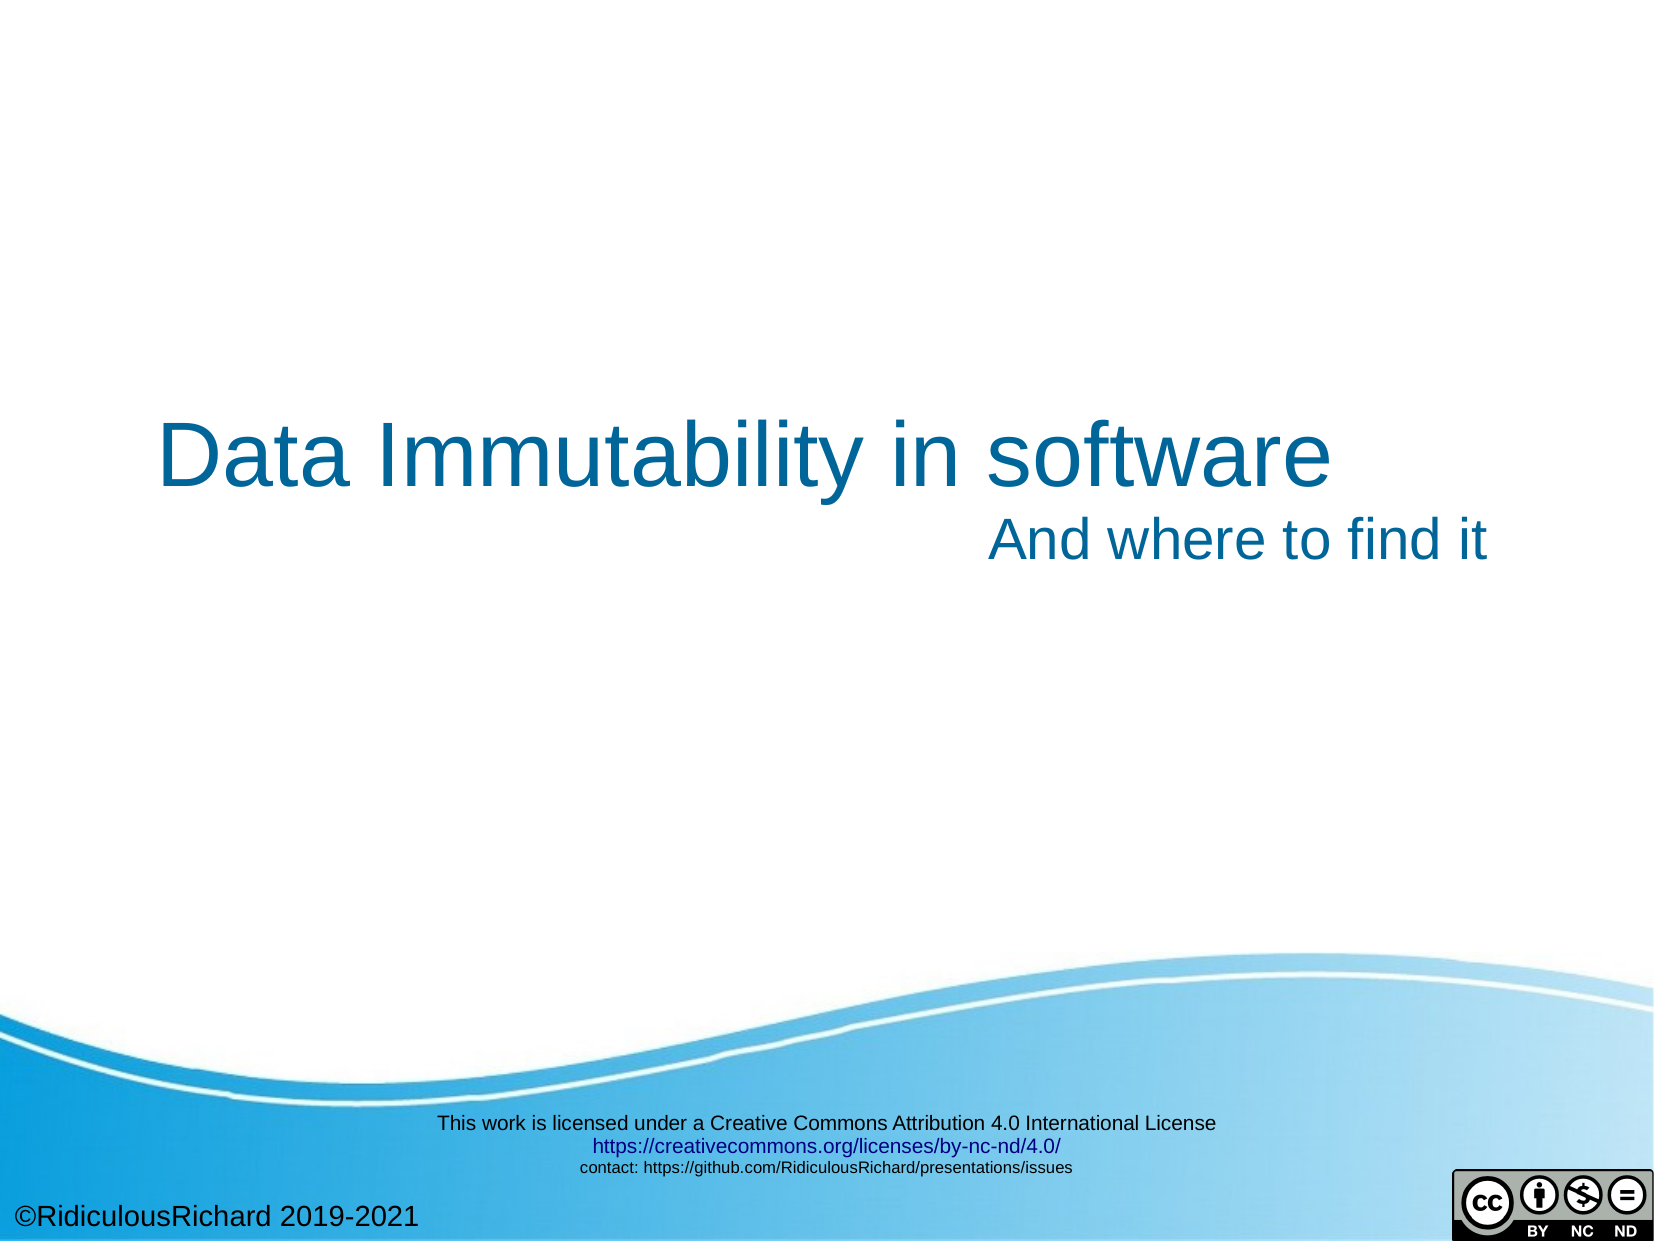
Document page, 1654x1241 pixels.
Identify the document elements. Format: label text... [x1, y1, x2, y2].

title Data Immutability in software And where to find it [0, 384, 1489, 592]
picture [0, 952, 1654, 1241]
picture [69, 1212, 75, 1220]
